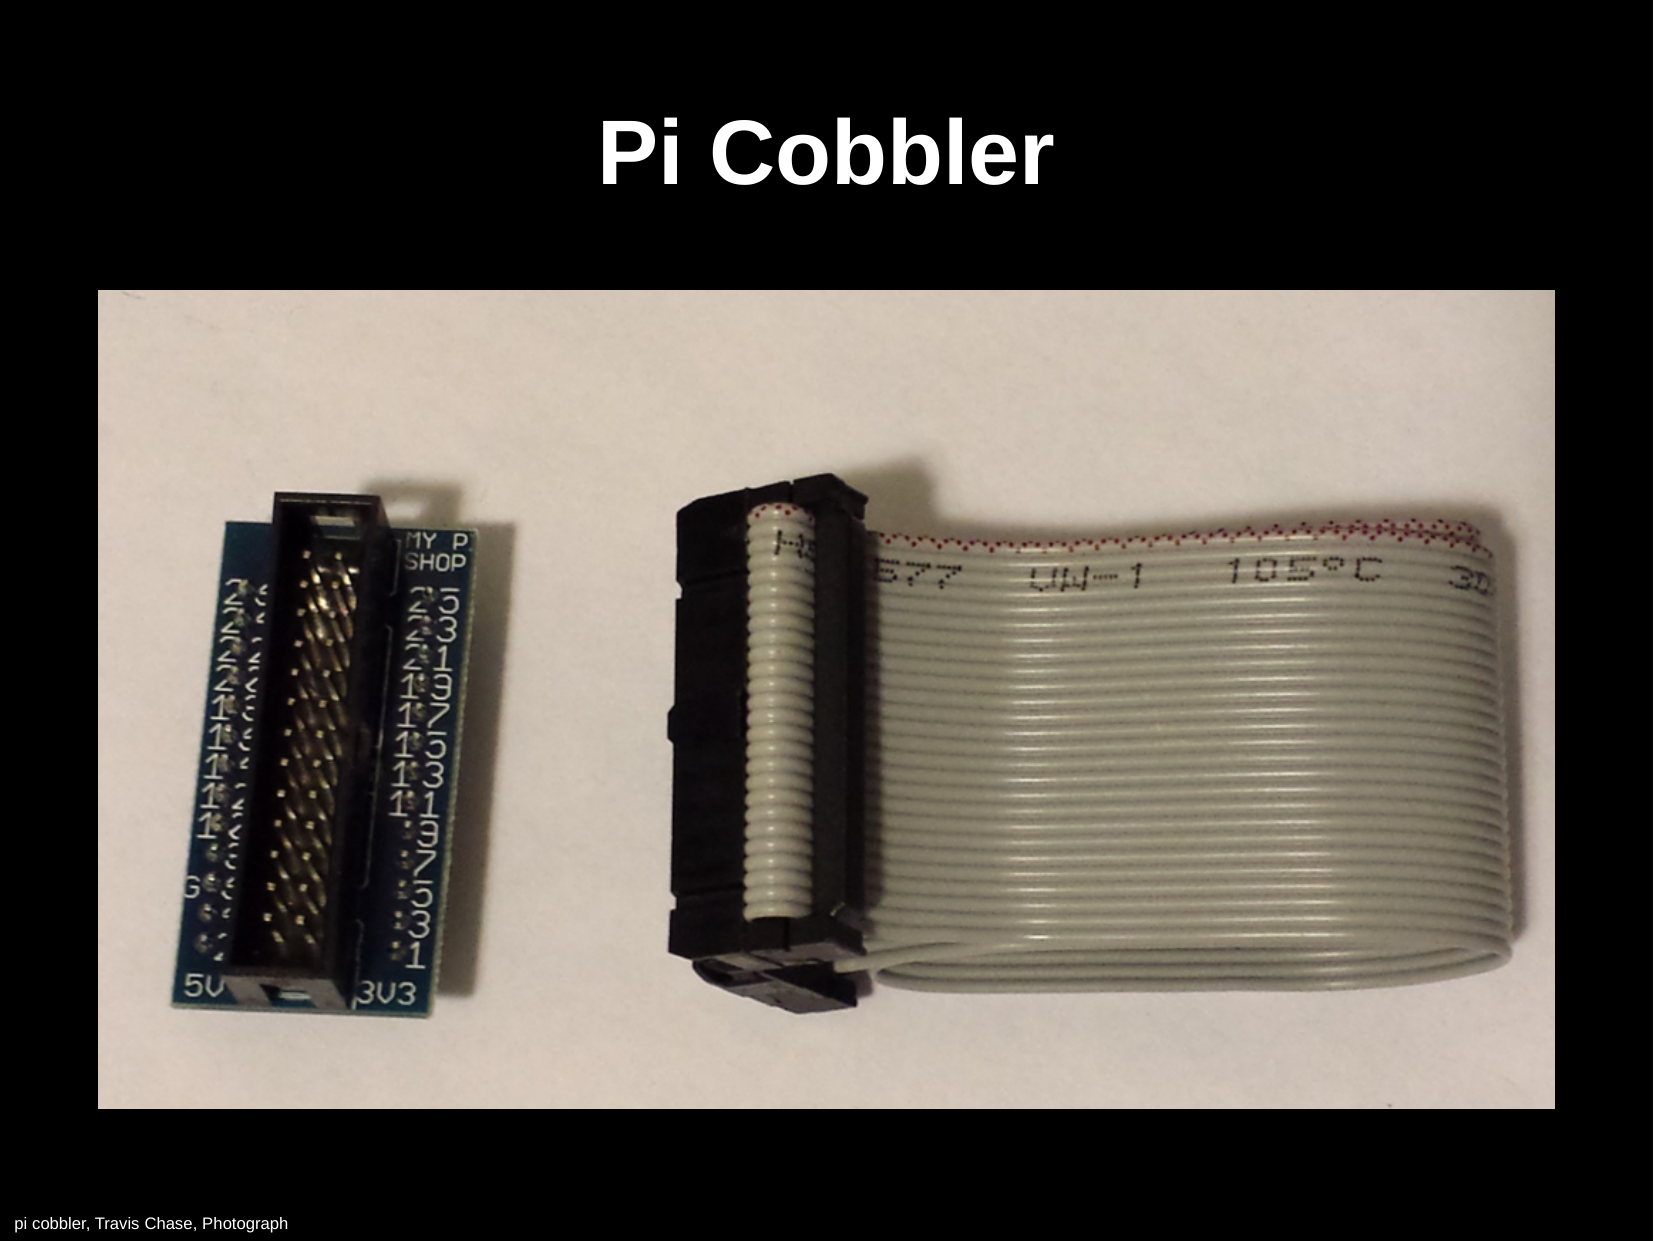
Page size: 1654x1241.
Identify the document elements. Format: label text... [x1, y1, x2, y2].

text_box pi cobbler, Travis Chase, Photograph [0, 1206, 303, 1241]
picture [98, 290, 1555, 1109]
title Pi Cobbler [82, 49, 1571, 257]
